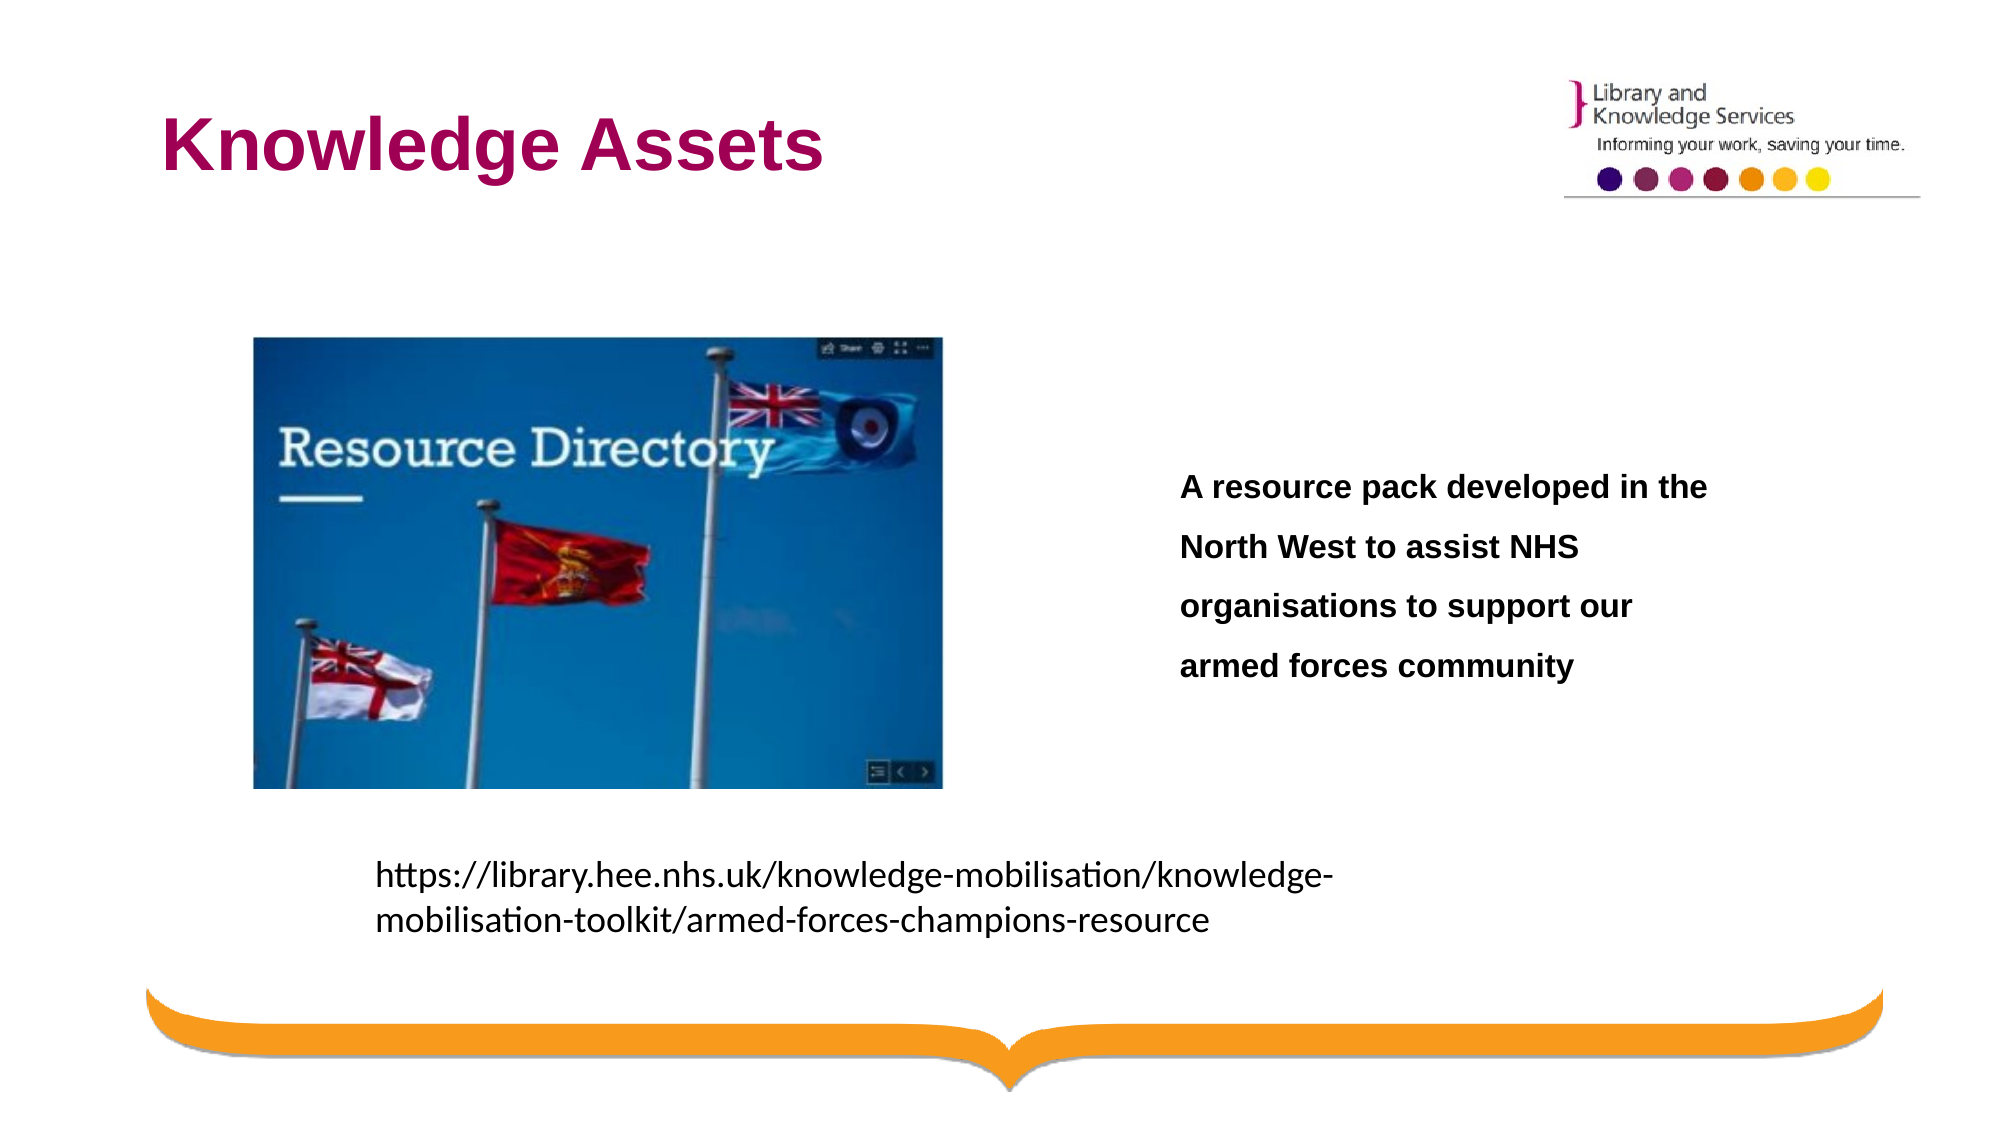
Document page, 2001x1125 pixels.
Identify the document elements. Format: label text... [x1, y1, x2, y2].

text_box https://library.hee.nhs.uk/knowledge-mobilisation/knowledge-mobilisation-toolkit/armed-forces-champions-resource [360, 842, 1377, 949]
picture [1564, 76, 1923, 196]
picture [146, 985, 1883, 1088]
text_box A resource pack developed in the North West to assist NHS organisations to support our armed forces community [1165, 437, 1748, 688]
title Knowledge Assets [146, 47, 1287, 195]
picture [252, 336, 945, 789]
